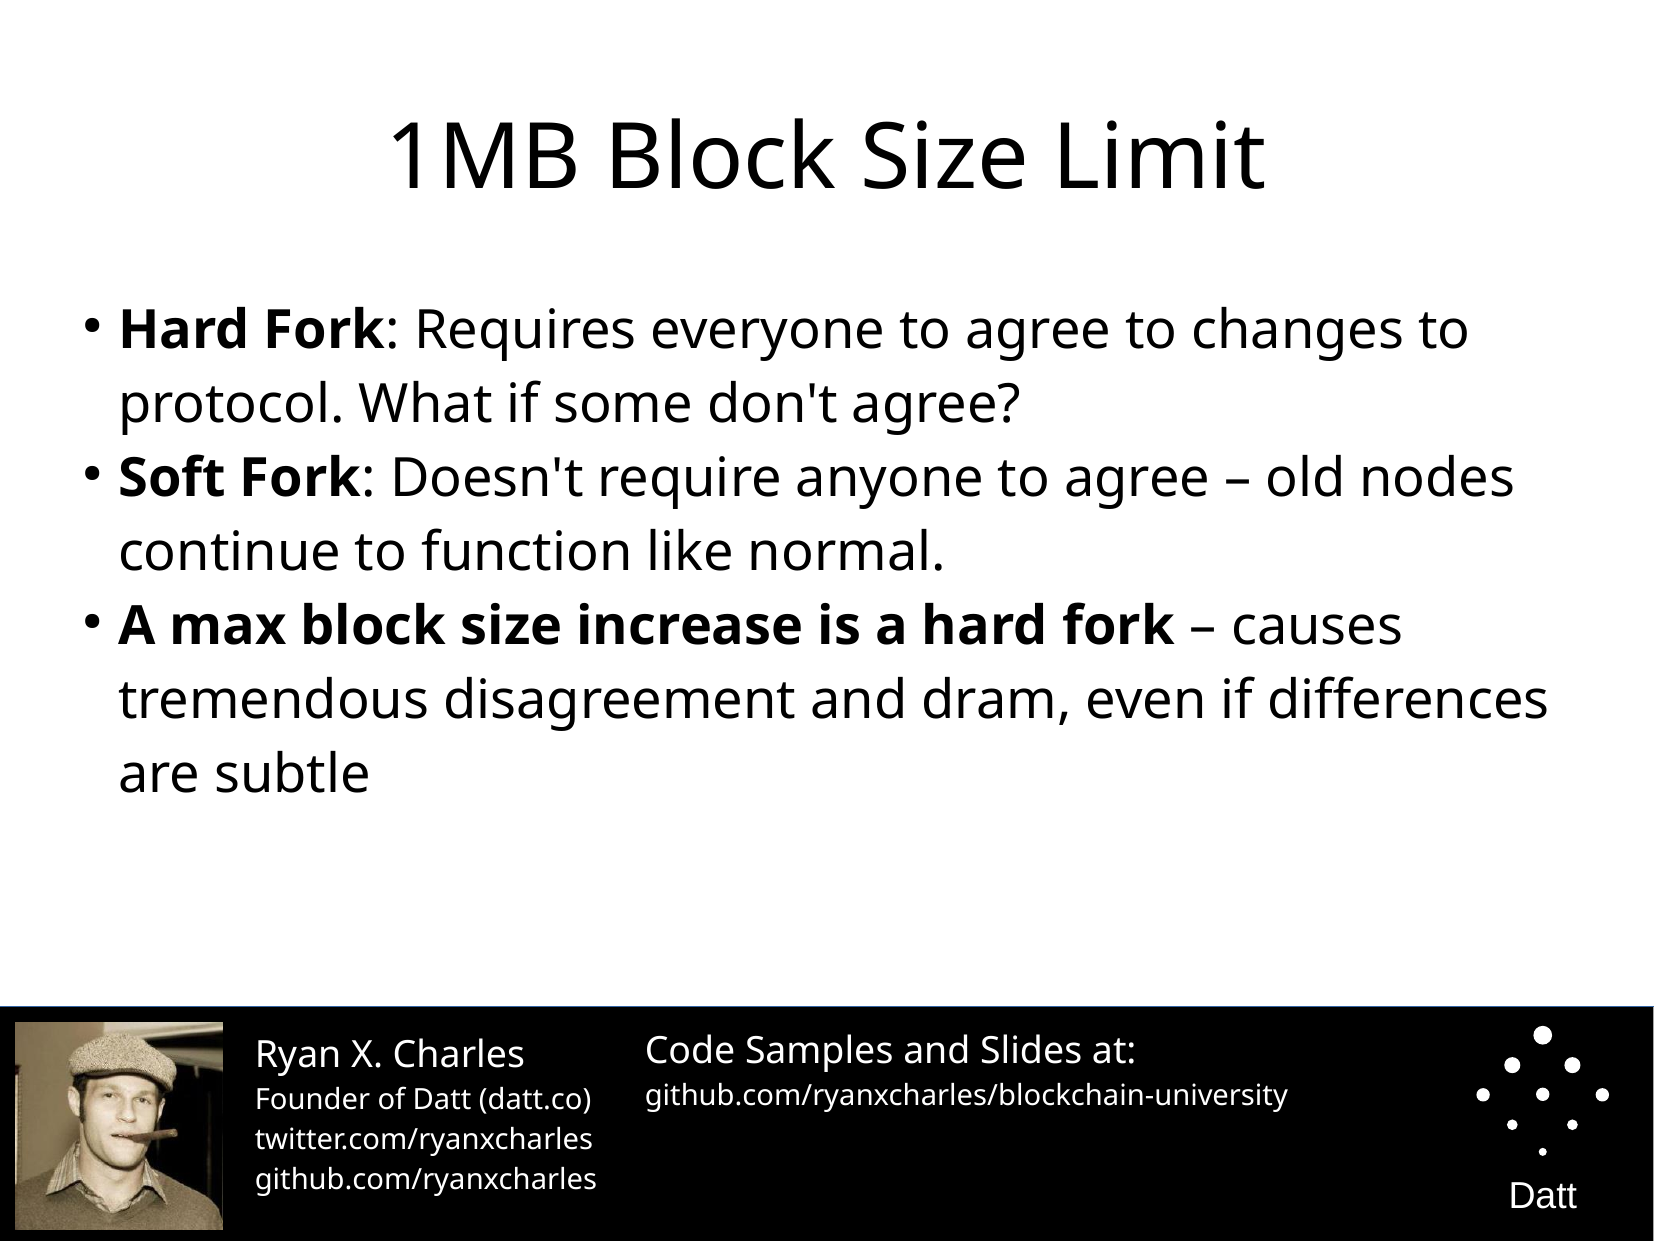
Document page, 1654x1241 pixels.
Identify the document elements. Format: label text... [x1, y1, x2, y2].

subtitle Hard Fork: Requires everyone to agree to changes to protocol. What if some don't agree? Soft Fork: Doesn't require anyone to agree – old nodes continue to function like normal. A max block size increase is a hard fork – causes tremendous disagreement and dram, even if differences are subtle [82, 290, 1571, 1006]
text_box Ryan X. Charles Founder of Datt (datt.co) twitter.com/ryanxcharles github.com/ryanxcharles [240, 1020, 976, 1241]
text_box Code Samples and Slides at: github.com/ryanxcharles/blockchain-university [630, 1015, 1403, 1156]
picture [1475, 1023, 1611, 1159]
picture [15, 1022, 223, 1231]
text_box Datt [1452, 1167, 1633, 1241]
text_box [0, 1006, 1654, 1241]
title 1MB Block Size Limit [82, 49, 1571, 257]
